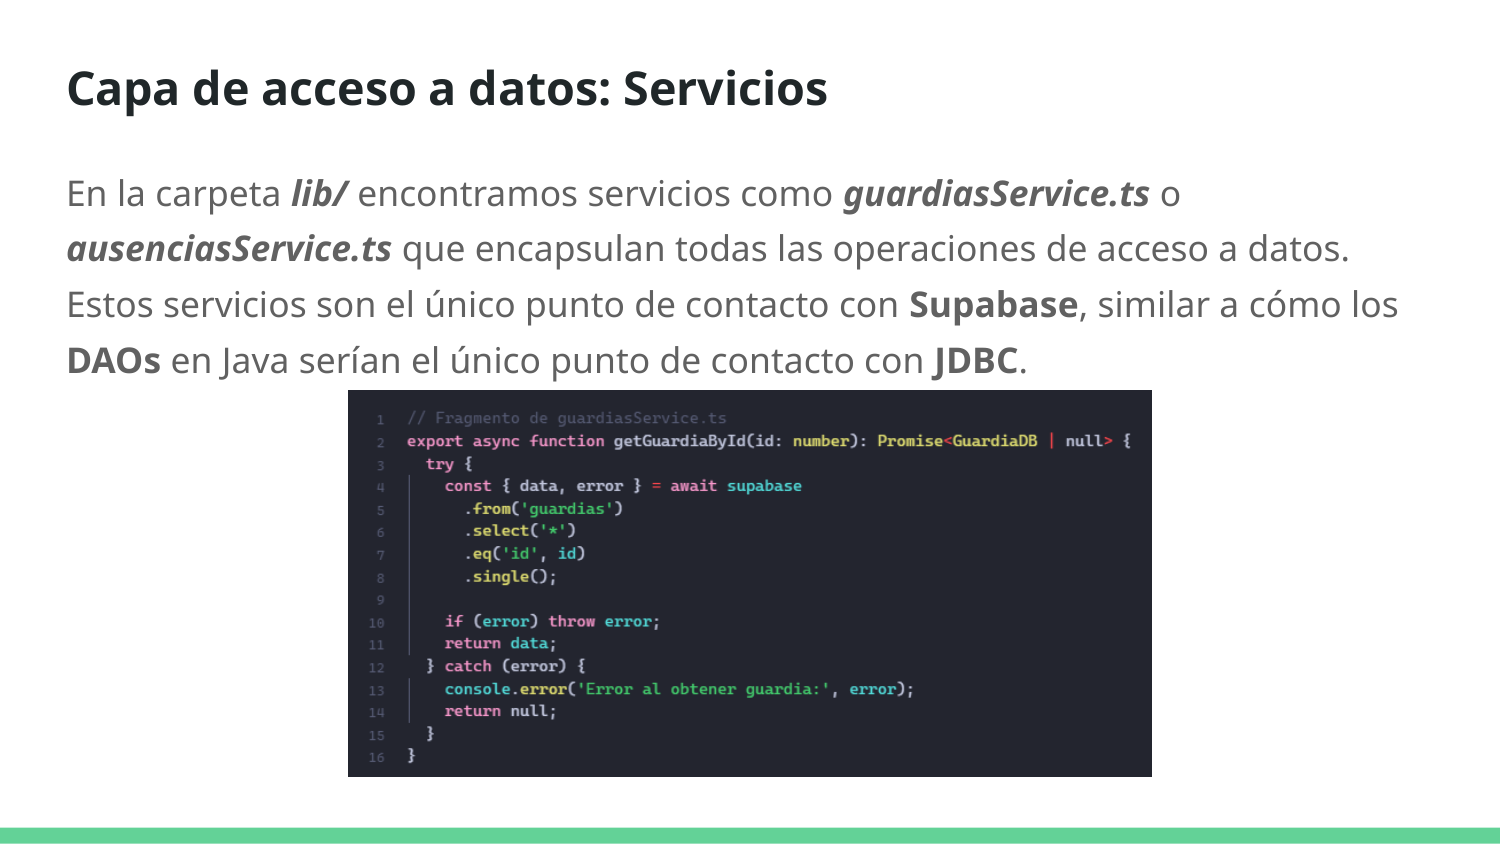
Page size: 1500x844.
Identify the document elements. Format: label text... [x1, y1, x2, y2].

picture [348, 390, 1152, 777]
title Capa de acceso a datos: Servicios [51, 40, 1449, 135]
list En la carpeta lib/ encontramos servicios como guardiasService.ts o ausenciasService.ts que encapsulan todas las operaciones de acceso a datos. Estos servicios son el único punto de contacto con Supabase, similar a cómo los DAOs en Java serían el único punto de contacto con JDBC. [51, 145, 1449, 805]
